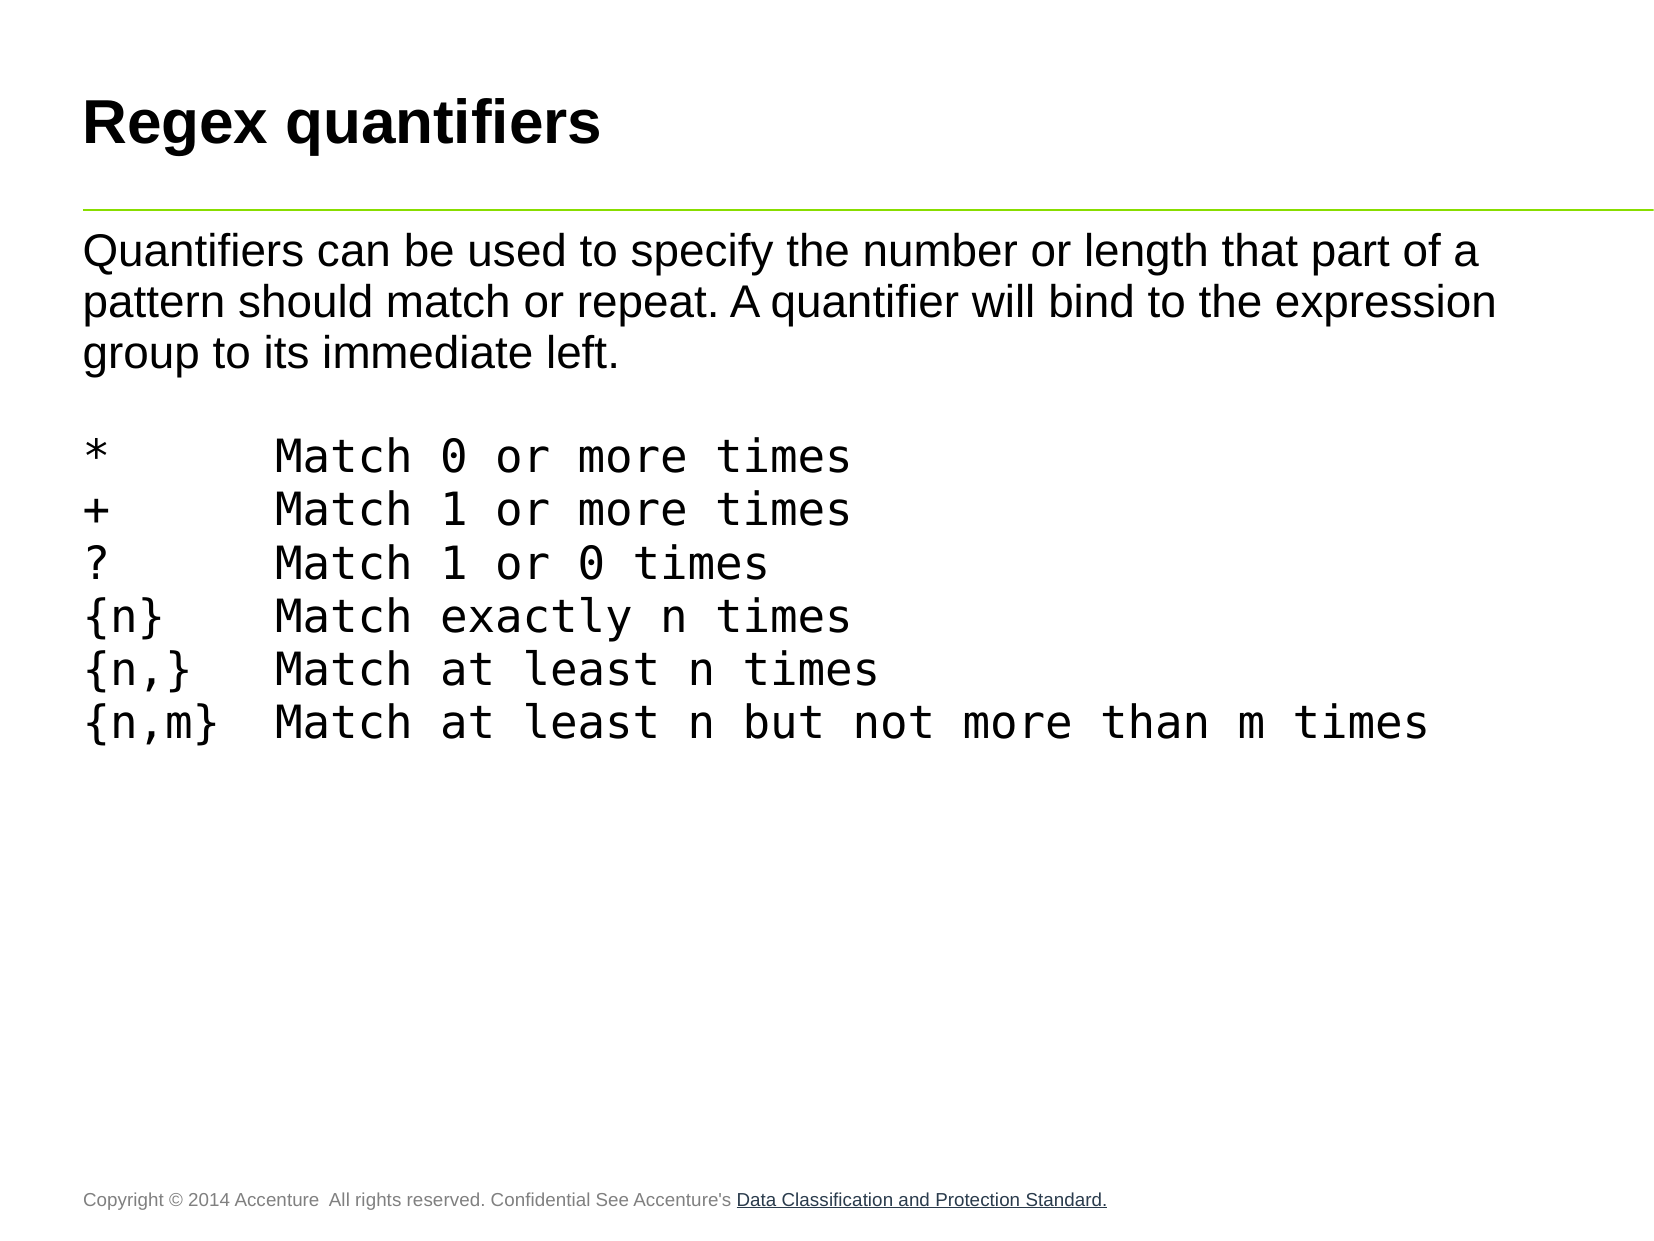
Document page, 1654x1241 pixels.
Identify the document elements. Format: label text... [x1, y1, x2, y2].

title Regex quantifiers [82, 49, 1571, 196]
list Quantifiers can be used to specify the number or length that part of a pattern should match or repeat. A quantifier will bind to the expression group to its immediate left. * Match 0 or more times + Match 1 or more times ? Match 1 or 0 times {n} Match exactly n times {n,} Match at least n times {n,m} Match at least n but not more than m times [82, 225, 1538, 1186]
